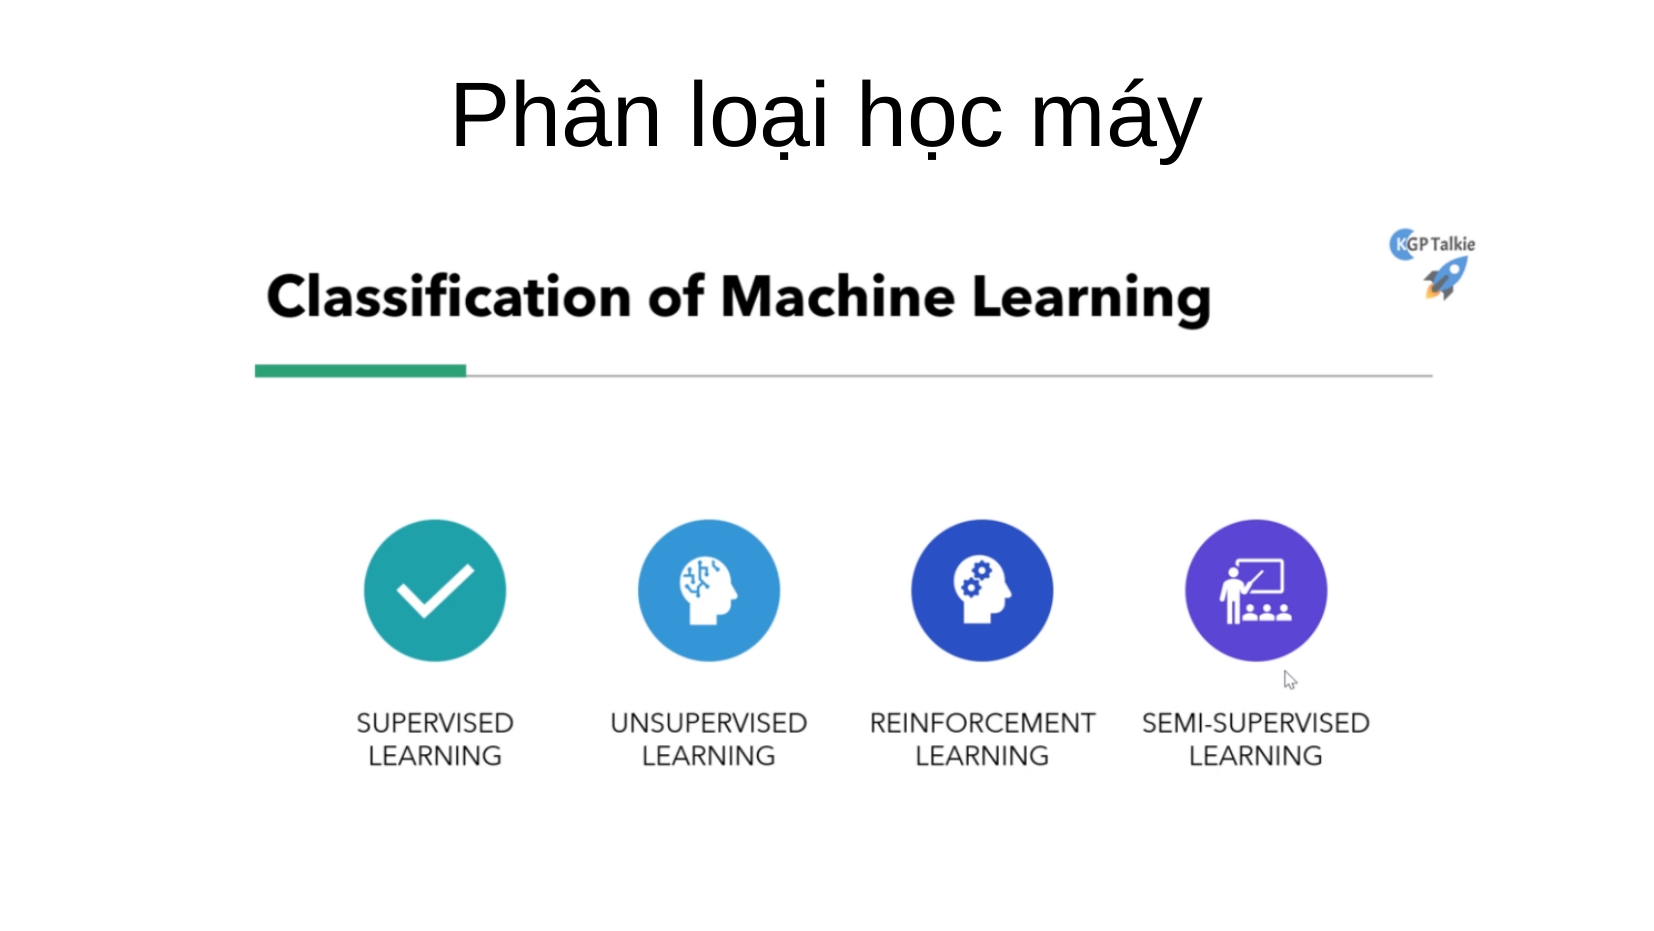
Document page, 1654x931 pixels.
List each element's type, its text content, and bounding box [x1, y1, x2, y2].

title Phân loại học máy [82, 37, 1571, 193]
picture [224, 224, 1482, 863]
